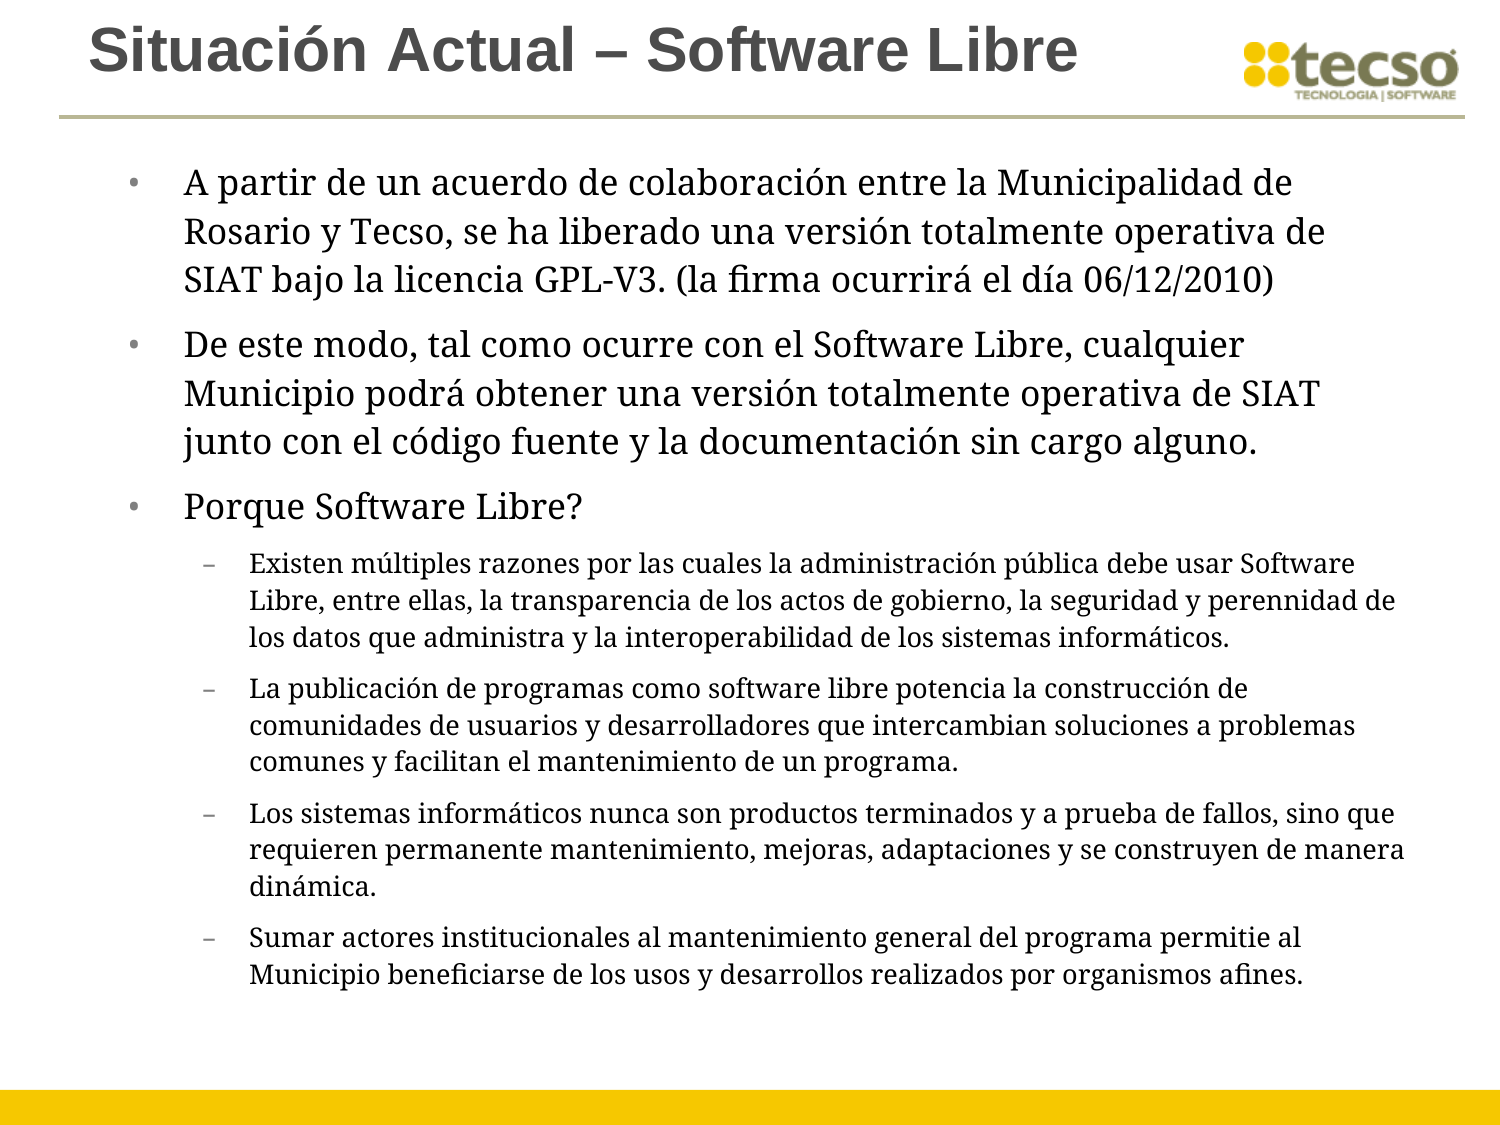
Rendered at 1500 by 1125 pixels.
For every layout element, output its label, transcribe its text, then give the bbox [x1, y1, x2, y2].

picture [1244, 42, 1459, 102]
title Situación Actual – Software Libre [73, 6, 1238, 211]
list A partir de un acuerdo de colaboración entre la Municipalidad de Rosario y Tecso, se ha liberado una versión totalmente operativa de SIAT bajo la licencia GPL-V3. (la firma ocurrirá el día 06/12/2010) De este modo, tal como ocurre con el Software Libre, cualquier Municipio podrá obtener una versión totalmente operativa de SIAT junto con el código fuente y la documentación sin cargo alguno. Porque Software Libre? Existen múltiples razones por las cuales la administración pública debe usar Software Libre, entre ellas, la transparencia de los actos de gobierno, la seguridad y perennidad de los datos que administra y la interoperabilidad de los sistemas informáticos. La publicación de programas como software libre potencia la construcción de comunidades de usuarios y desarrolladores que intercambian soluciones a problemas comunes y facilitan el mantenimiento de un programa. Los sistemas informáticos nunca son productos terminados y a prueba de fallos, sino que requieren permanente mantenimiento, mejoras, adaptaciones y se construyen de manera dinámica. Sumar actores institucionales al mantenimiento general del programa permitie al Municipio beneficiarse de los usos y desarrollos realizados por organismos afines. [112, 149, 1426, 1051]
